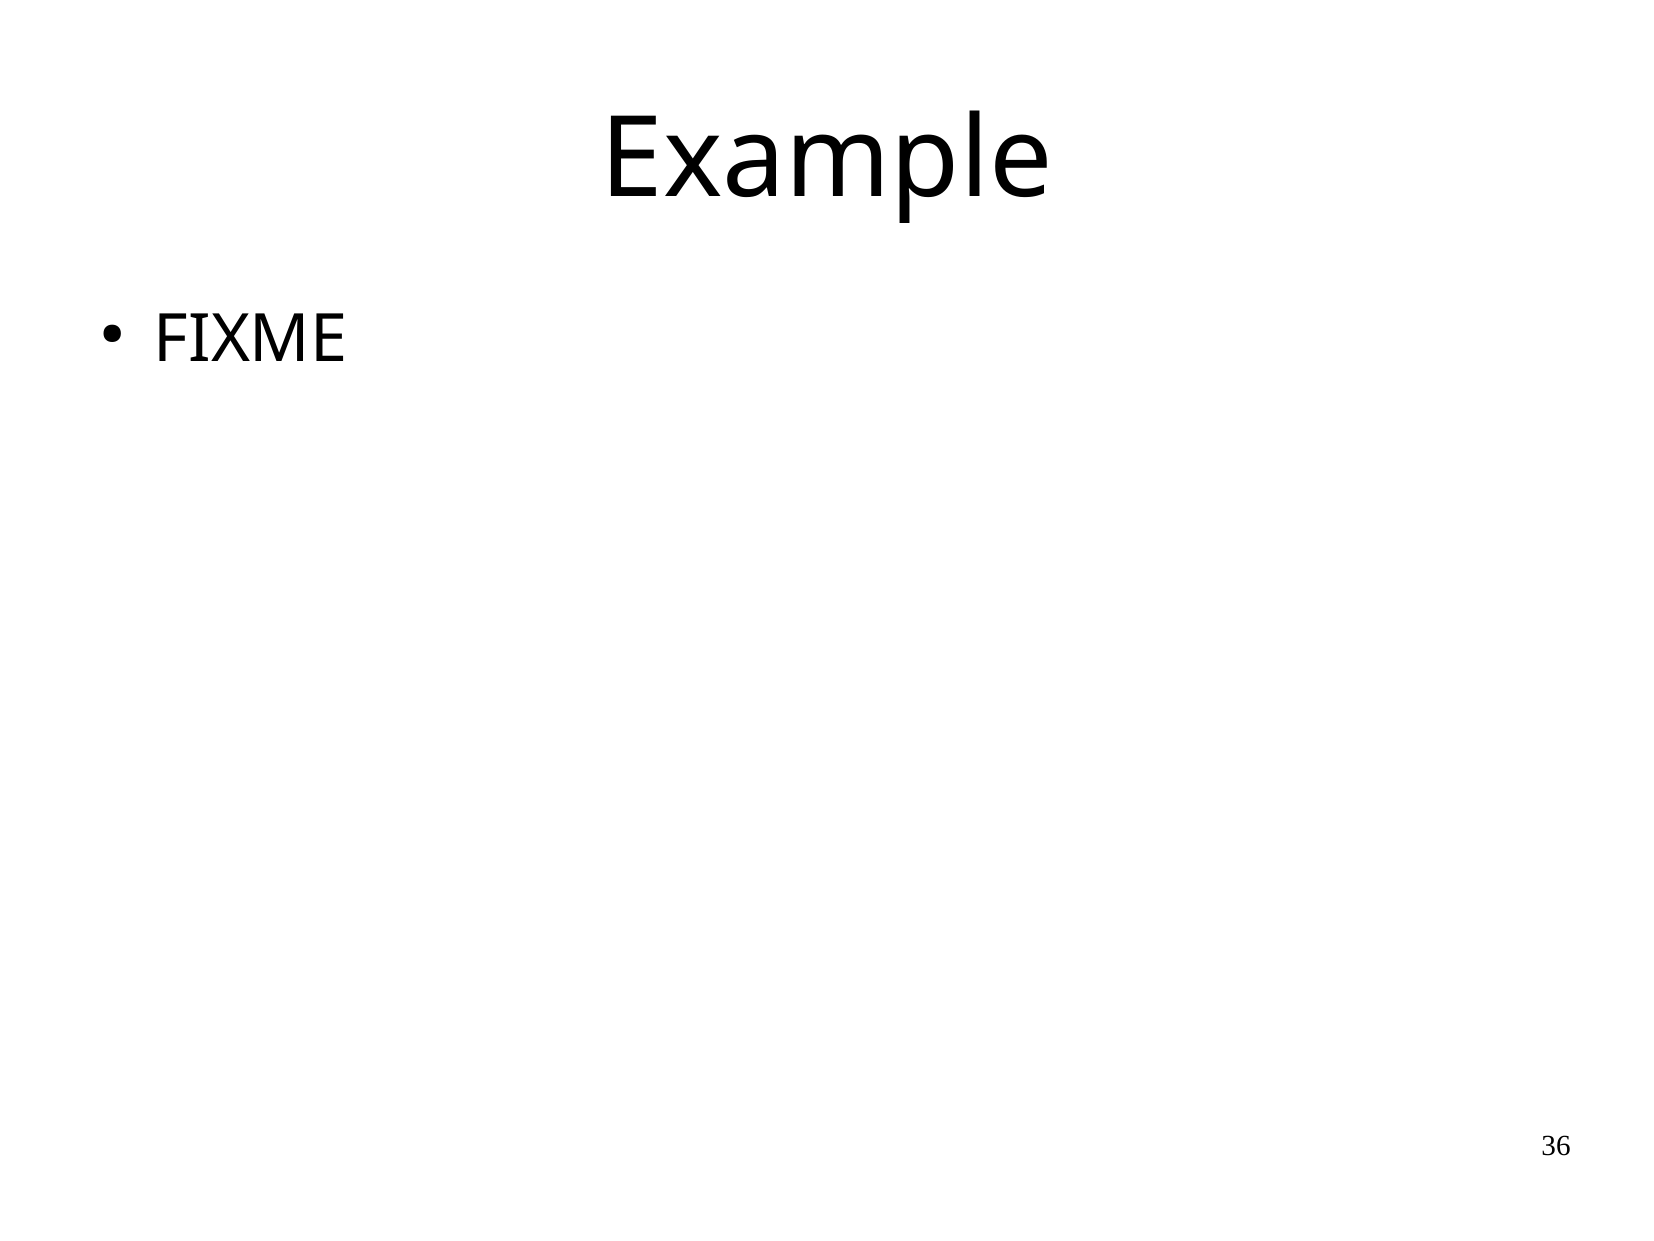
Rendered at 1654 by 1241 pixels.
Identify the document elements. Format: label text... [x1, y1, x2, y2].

list FIXME [82, 290, 1571, 1010]
title Example [82, 49, 1571, 257]
